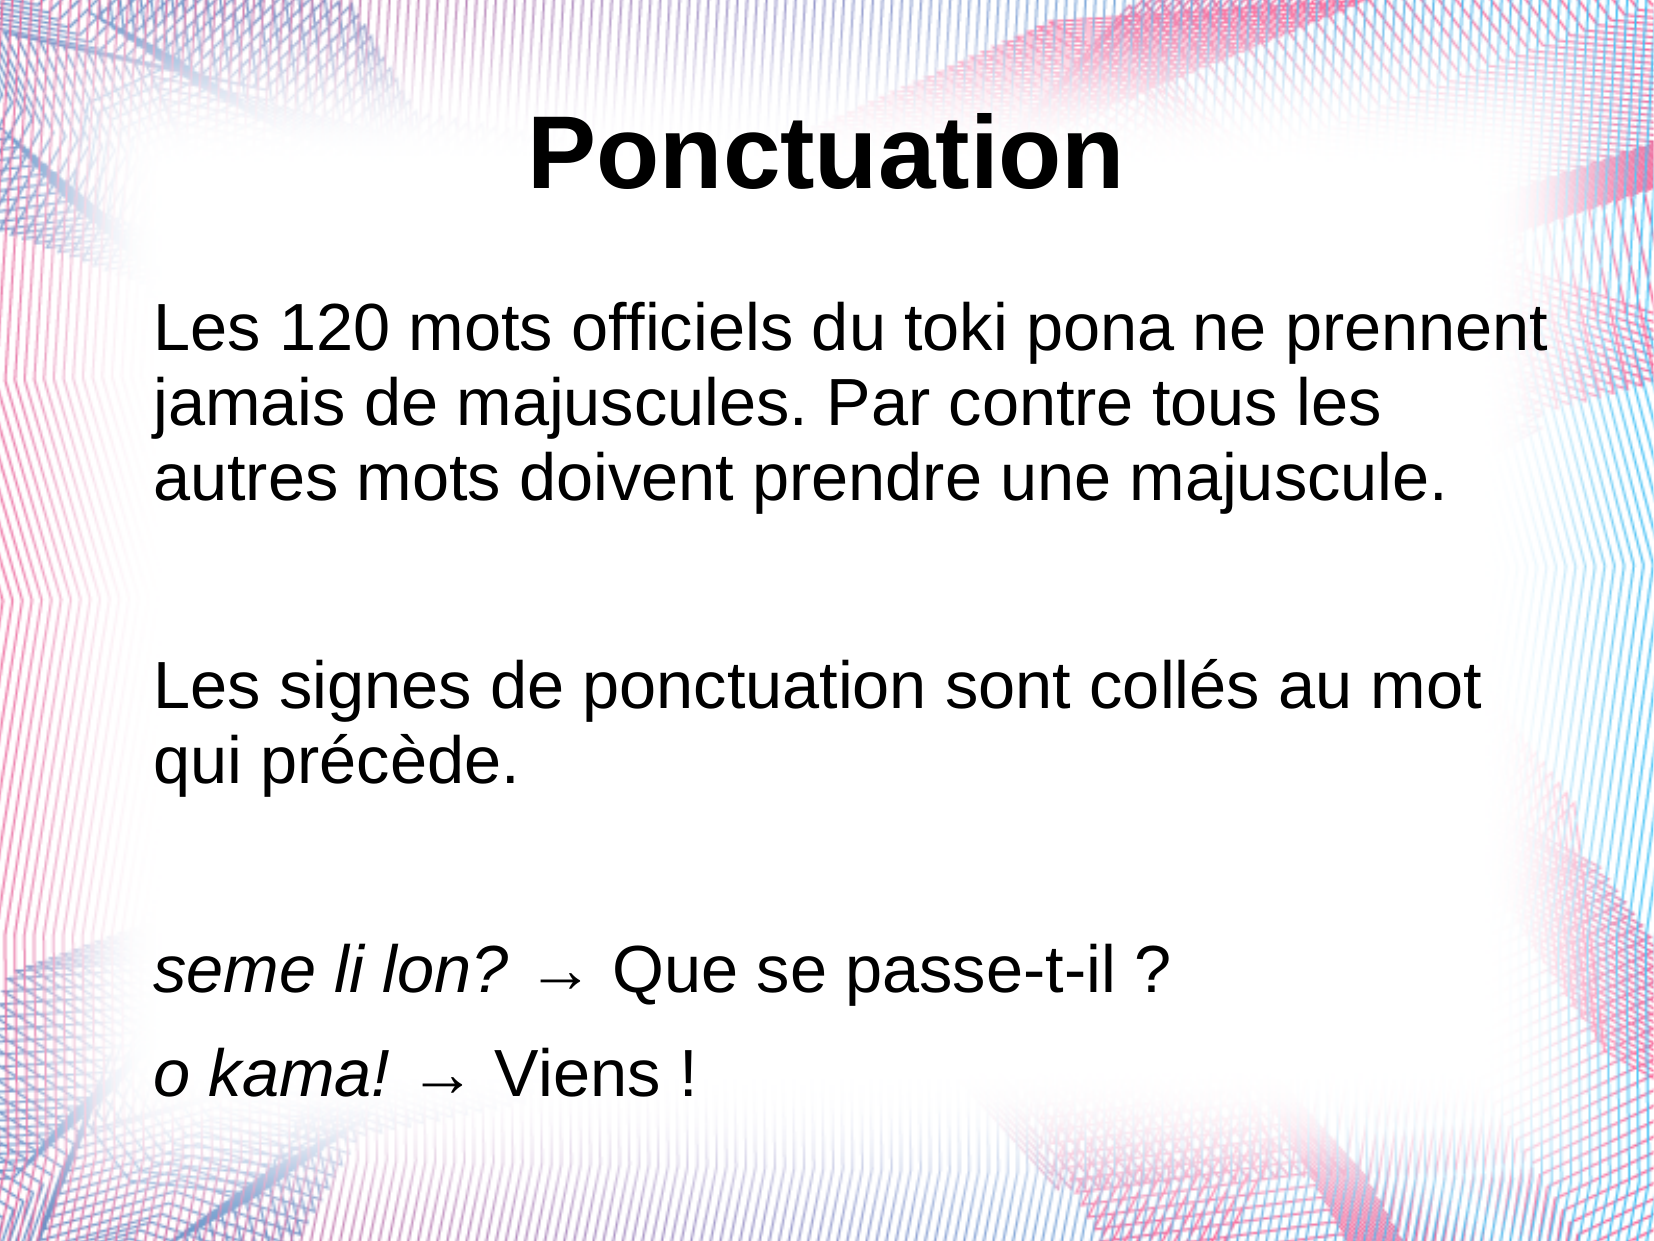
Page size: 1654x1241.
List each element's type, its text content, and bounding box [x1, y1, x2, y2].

list Les 120 mots officiels du toki pona ne prennent jamais de majuscules. Par contre tous les autres mots doivent prendre une majuscule. Les signes de ponctuation sont collés au mot qui précède. seme li lon? → Que se passe-t-il ? o kama! → Viens ! [82, 290, 1571, 1111]
title Ponctuation [82, 49, 1571, 257]
picture [0, 0, 1654, 1241]
